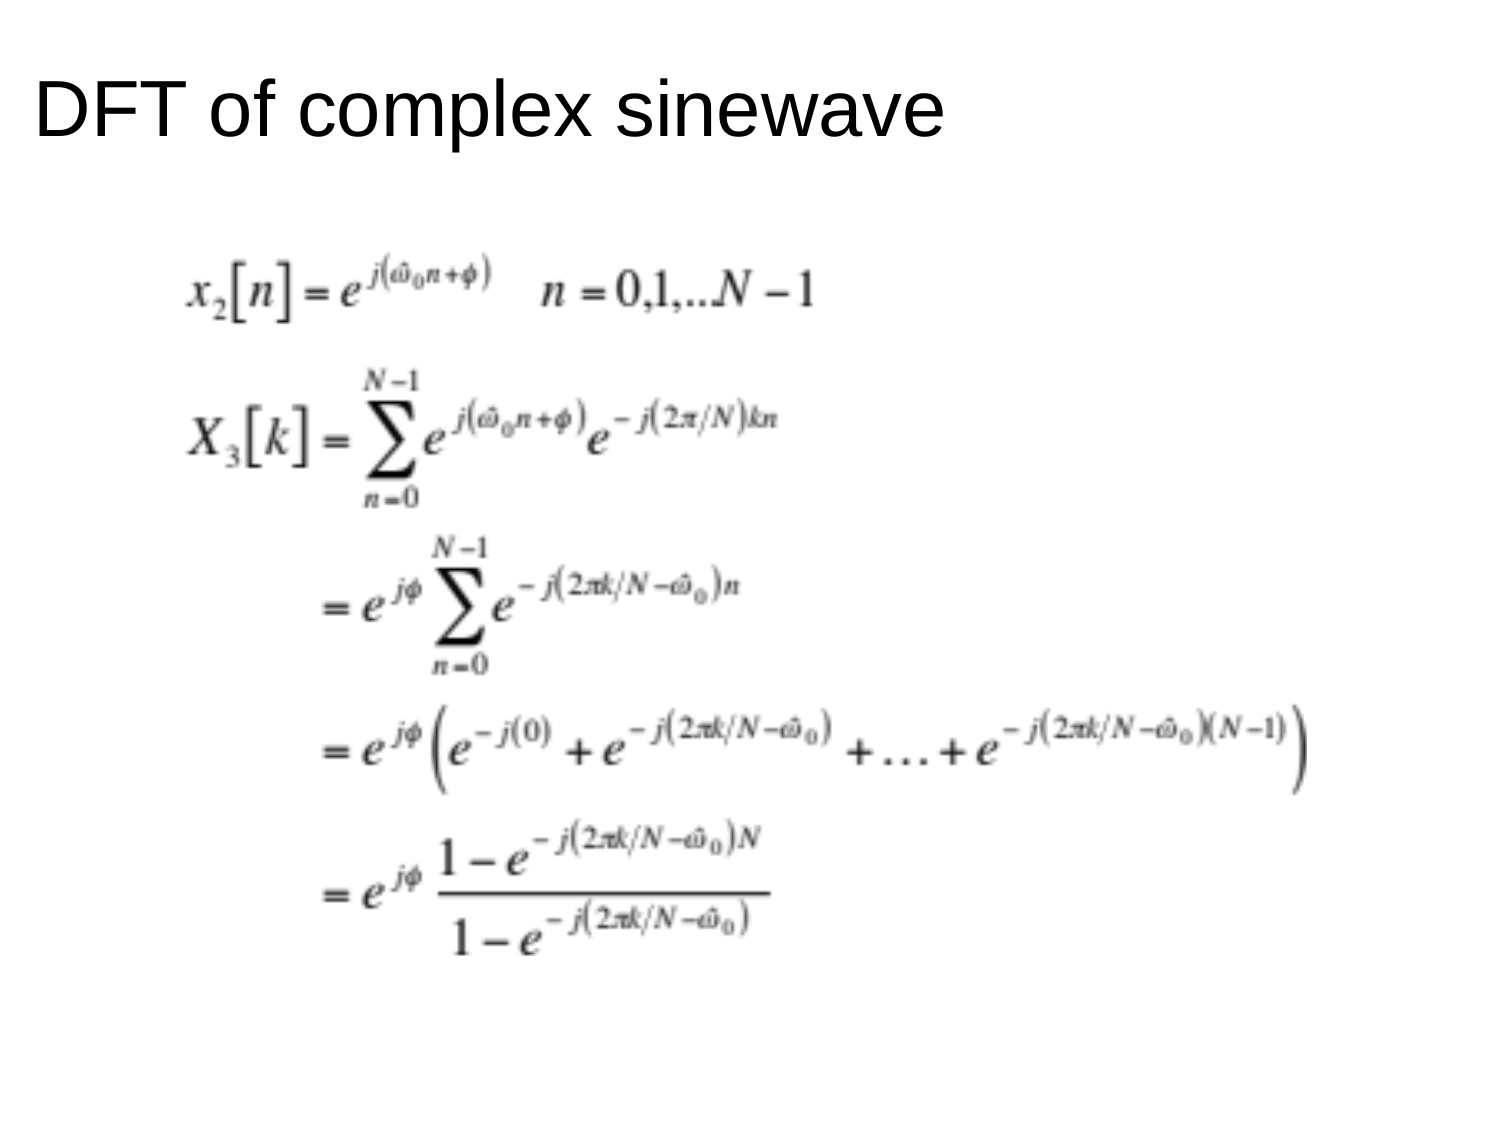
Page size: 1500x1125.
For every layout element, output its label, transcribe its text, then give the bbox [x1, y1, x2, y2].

picture [180, 247, 814, 325]
picture [180, 362, 1308, 956]
title DFT of complex sinewave [33, 15, 1384, 203]
